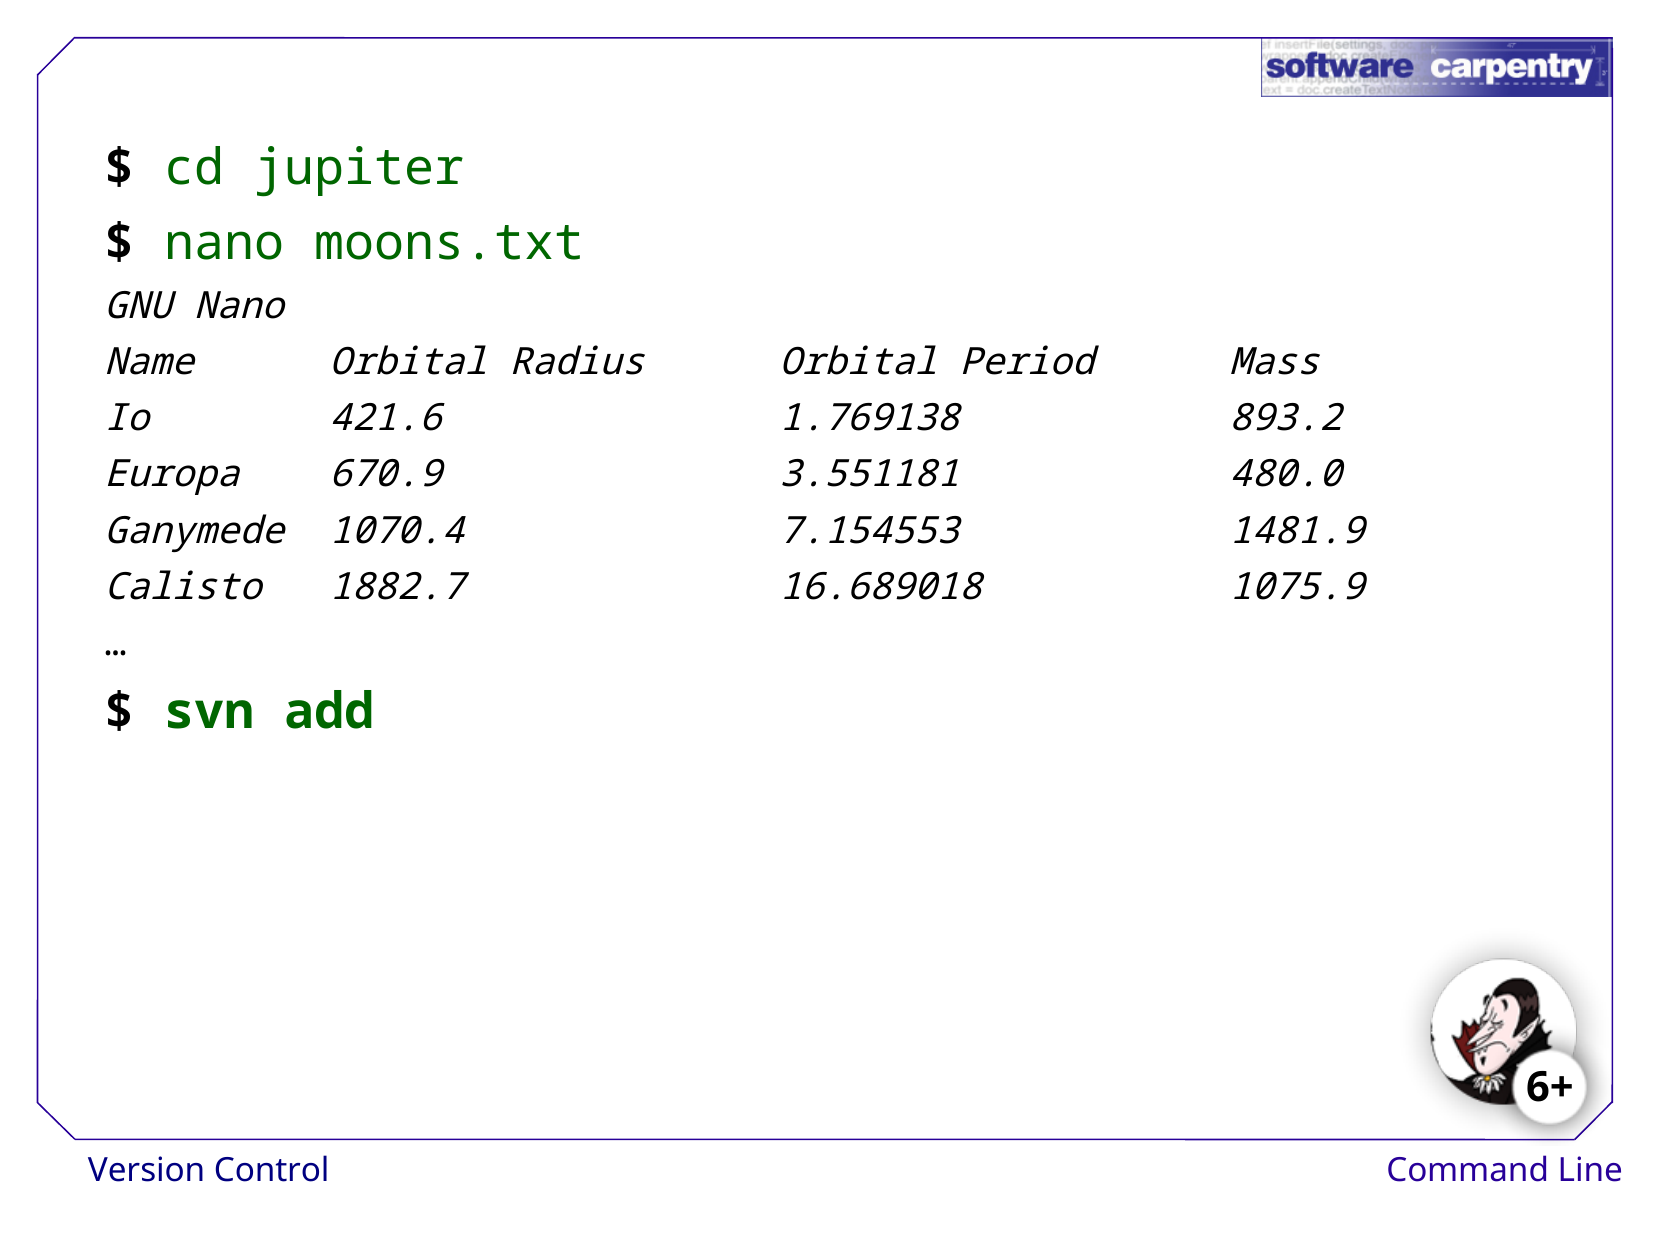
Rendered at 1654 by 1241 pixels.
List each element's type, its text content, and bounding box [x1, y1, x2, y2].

picture [1393, 926, 1618, 1146]
text_box $ cd jupiter $ nano moons.txt GNU Nano Name Orbital Radius Orbital Period Mass Io 421.6 1.769138 893.2 Europa 670.9 3.551181 480.0 Ganymede 1070.4 7.154553 1481.9 Calisto 1882.7 16.689018 1075.9 … $ svn add [89, 112, 1572, 1036]
picture [1261, 39, 1613, 97]
text_box 6+ [1505, 1057, 1595, 1119]
